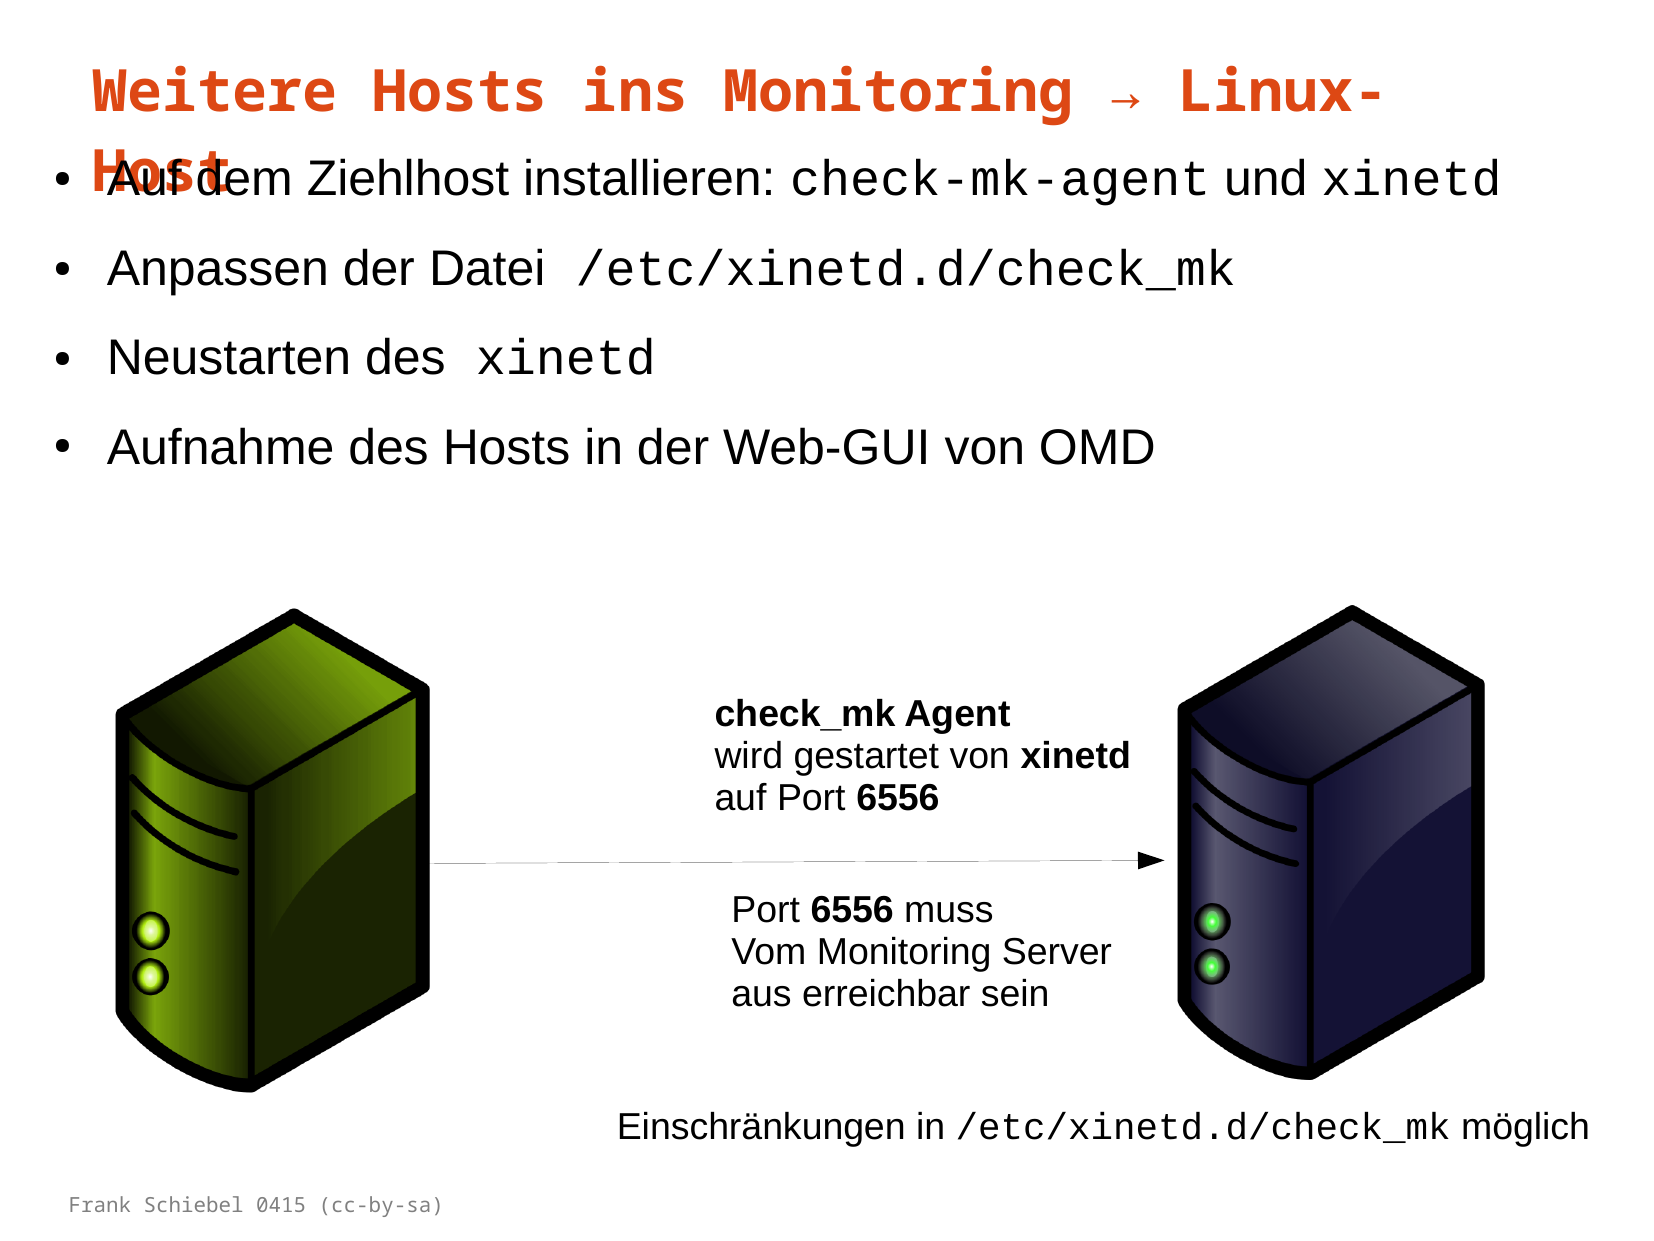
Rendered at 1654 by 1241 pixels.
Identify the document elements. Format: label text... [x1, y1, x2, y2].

picture [1177, 605, 1485, 1080]
text_box Port 6556 muss Vom Monitoring Server aus erreichbar sein [716, 881, 1138, 1023]
text_box Einschränkungen in /etc/xinetd.d/check_mk möglich [602, 1097, 1605, 1159]
picture [70, 564, 477, 1137]
text_box check_mk Agent wird gestartet von xinetd auf Port 6556 [699, 685, 1157, 827]
list Auf dem Ziehlhost installieren: check-mk-agent und xinetd Anpassen der Datei /etc/xinetd.d/check_mk Neustarten des xinetd Aufnahme des Hosts in der Web-GUI von OMD [36, 150, 1607, 942]
text_box Weitere Hosts ins Monitoring → Linux-Host [78, 42, 1465, 117]
